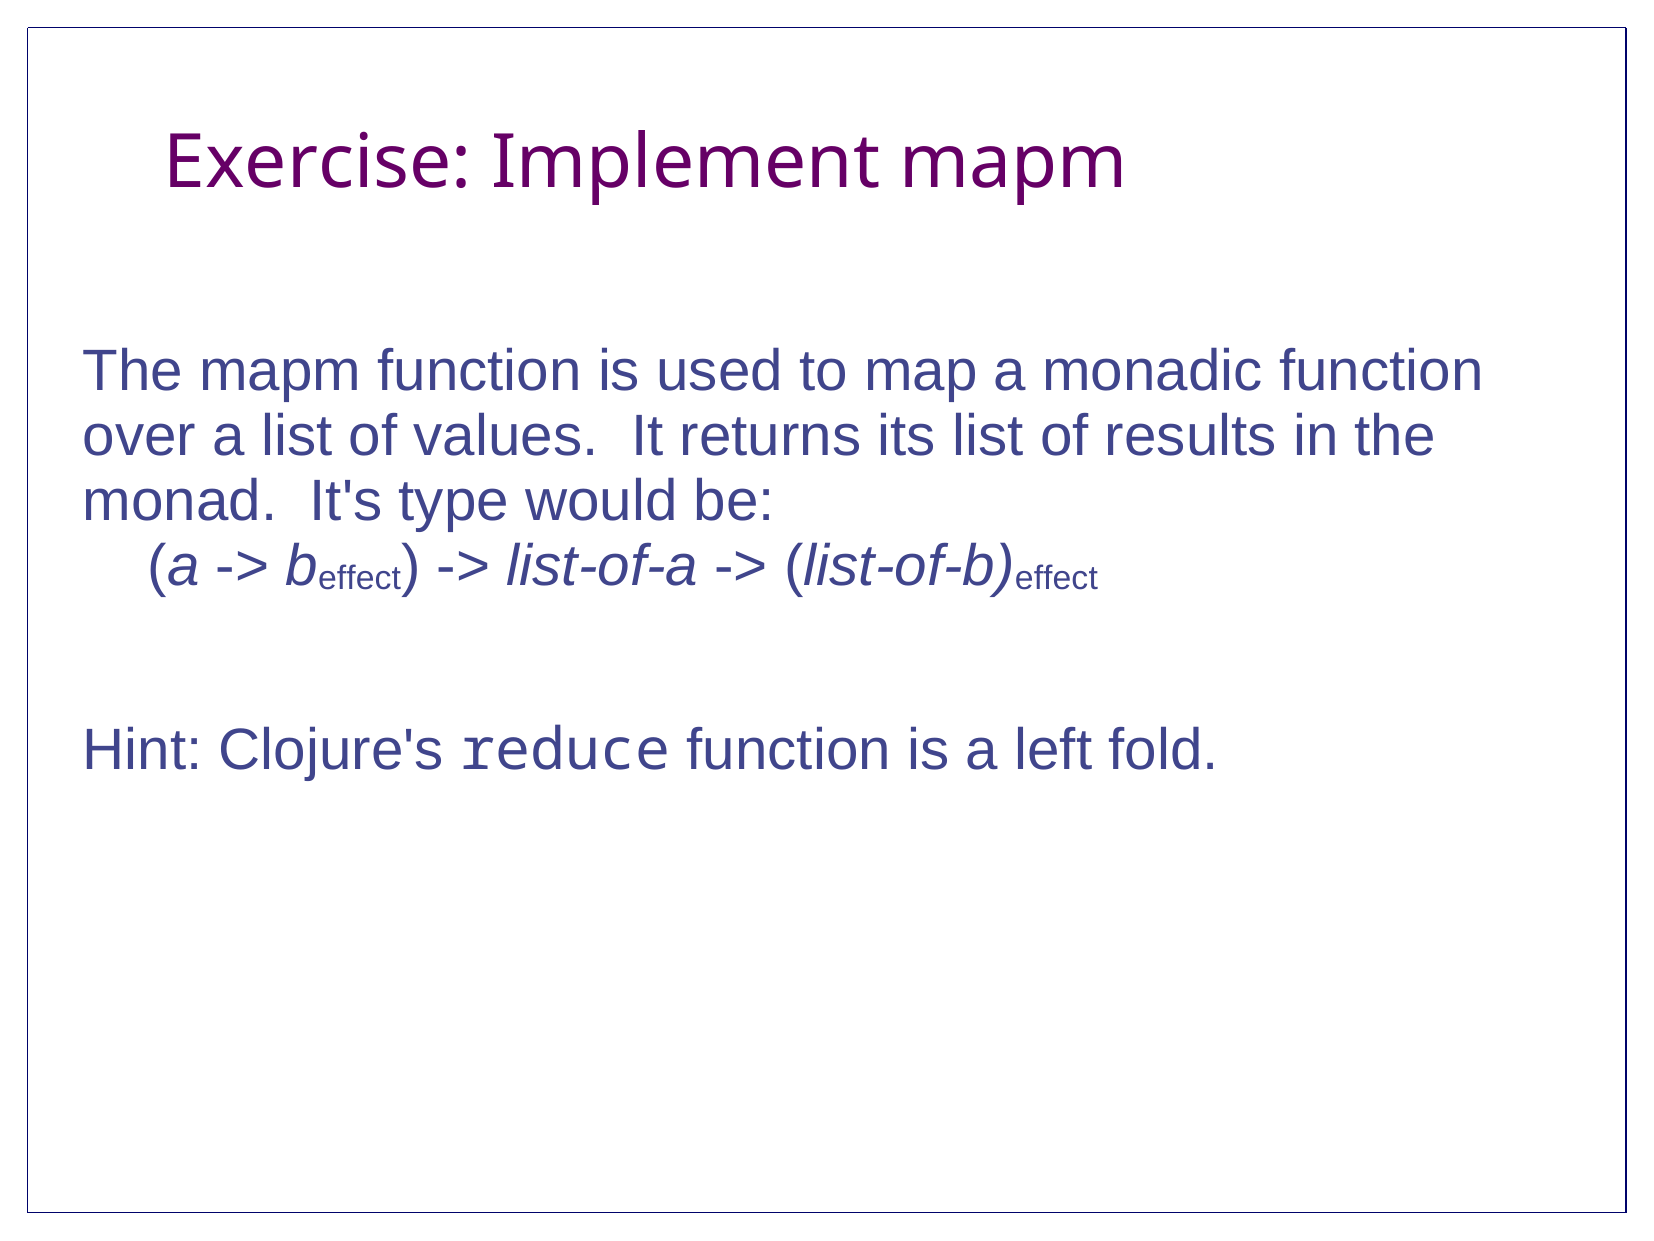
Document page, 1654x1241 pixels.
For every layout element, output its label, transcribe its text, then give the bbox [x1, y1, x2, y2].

title Exercise: Implement mapm [163, 54, 1528, 262]
list The mapm function is used to map a monadic function over a list of values. It returns its list of results in the monad. It's type would be: (a -> beffect) -> list-of-a -> (list-of-b)effect Hint: Clojure's reduce function is a left fold. [82, 337, 1571, 1201]
